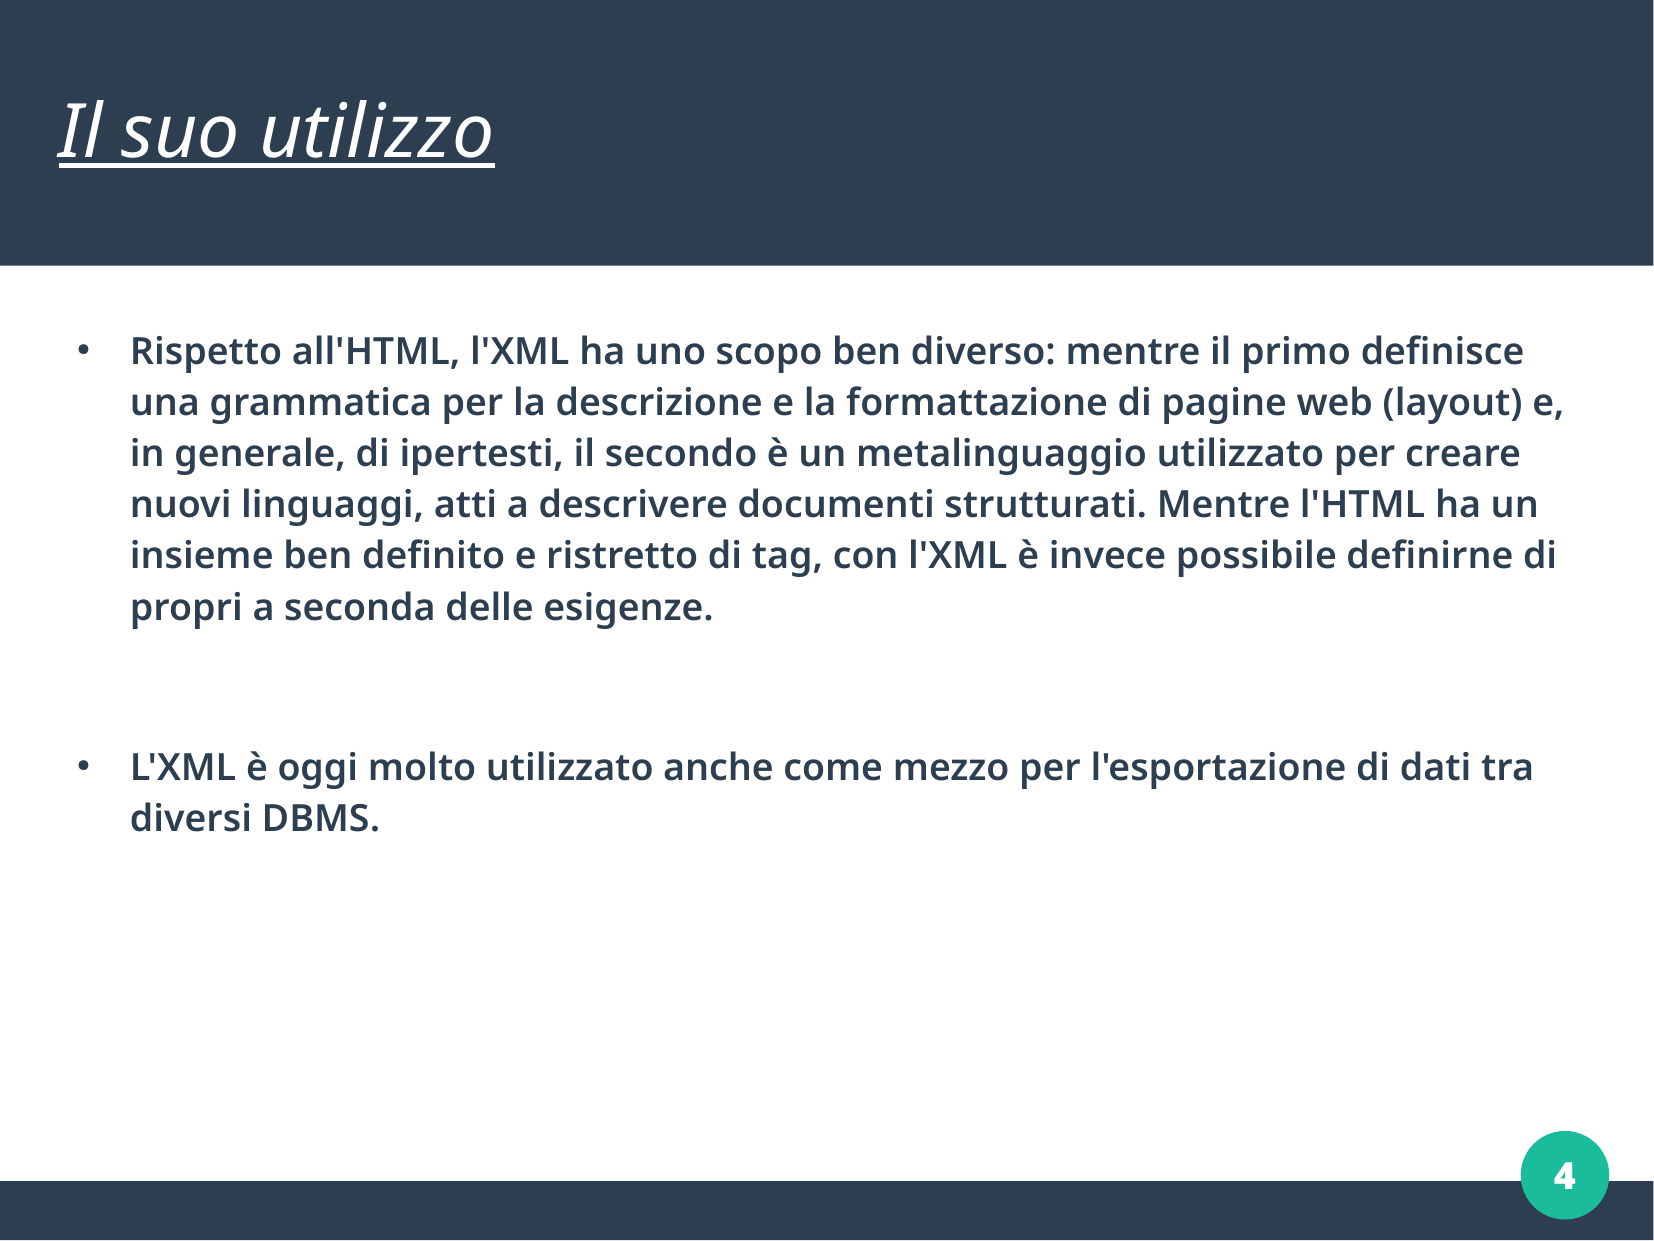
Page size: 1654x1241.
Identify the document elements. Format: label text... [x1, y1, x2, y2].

title Il suo utilizzo [59, 49, 1595, 207]
list Rispetto all'HTML, l'XML ha uno scopo ben diverso: mentre il primo definisce una grammatica per la descrizione e la formattazione di pagine web (layout) e, in generale, di ipertesti, il secondo è un metalinguaggio utilizzato per creare nuovi linguaggi, atti a descrivere documenti strutturati. Mentre l'HTML ha un insieme ben definito e ristretto di tag, con l'XML è invece possibile definirne di propri a seconda delle esigenze. L'XML è oggi molto utilizzato anche come mezzo per l'esportazione di dati tra diversi DBMS. [59, 324, 1595, 1152]
